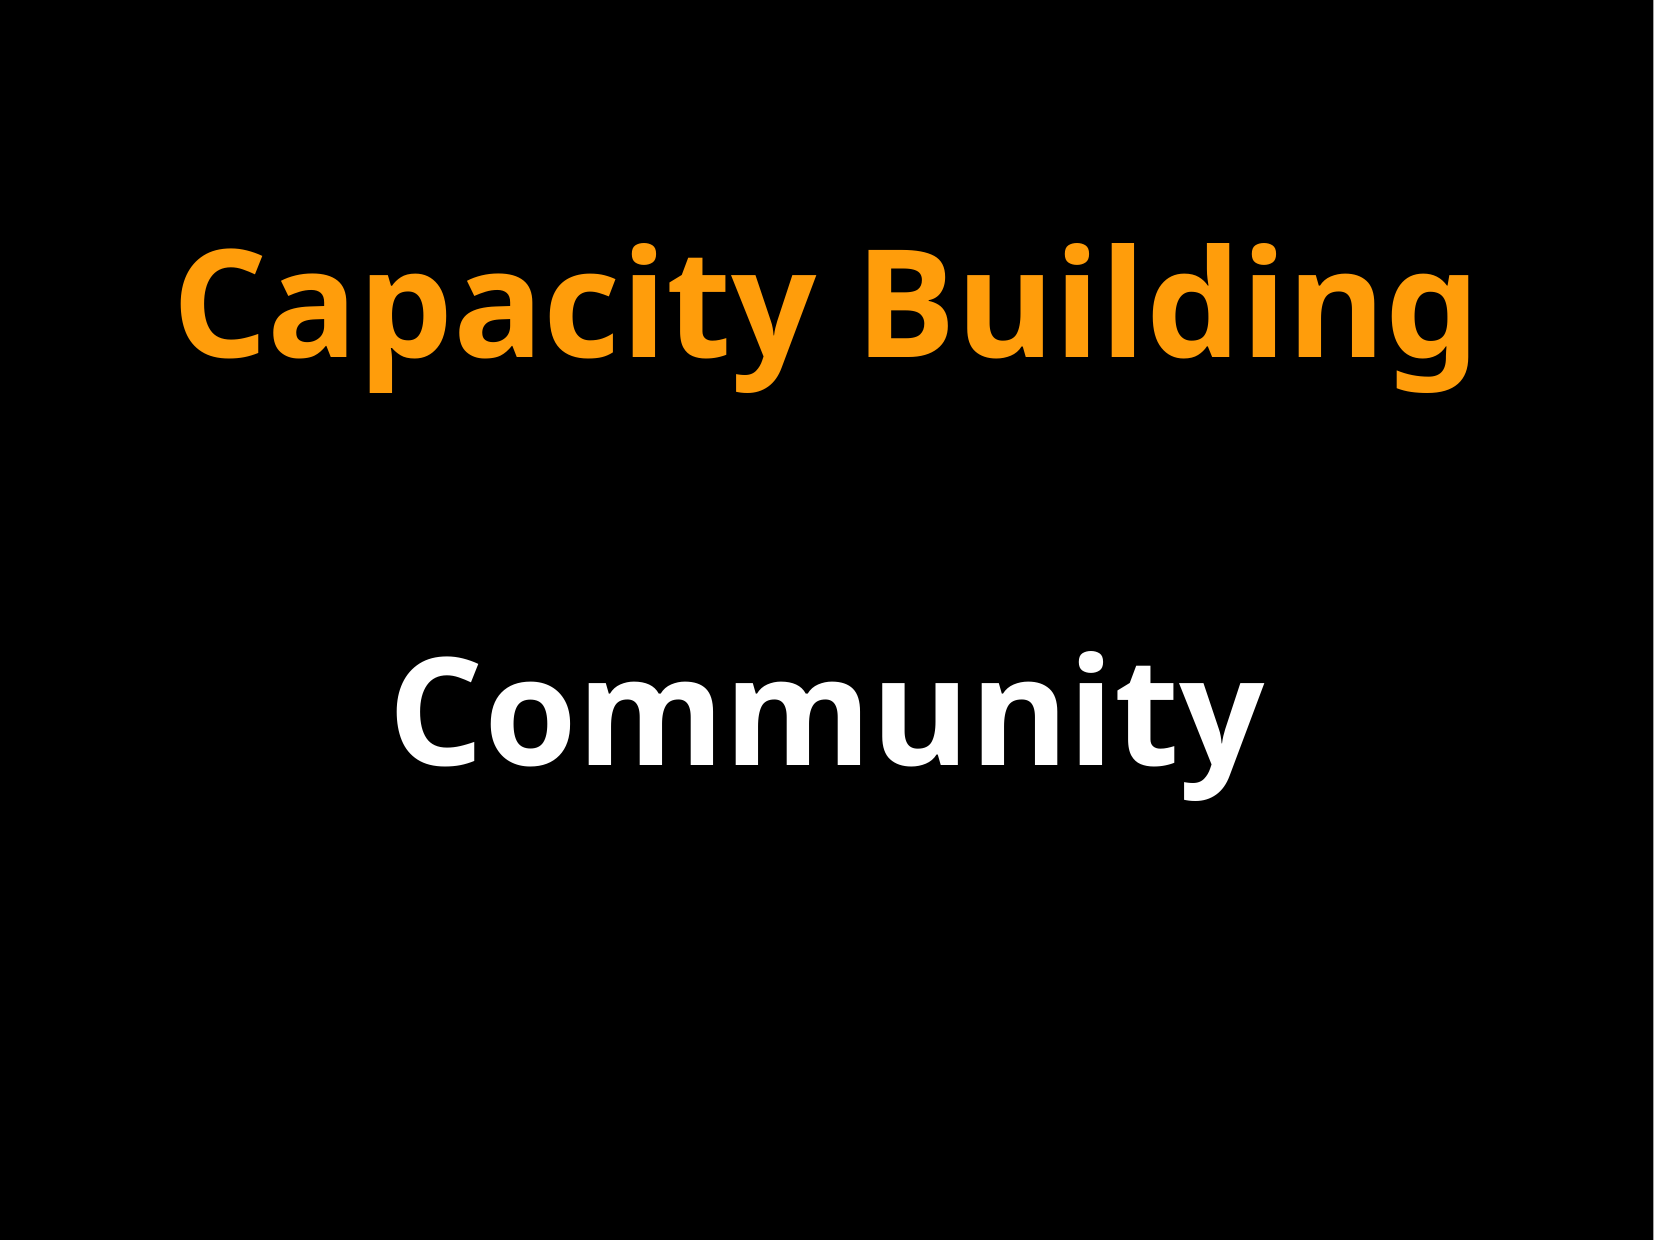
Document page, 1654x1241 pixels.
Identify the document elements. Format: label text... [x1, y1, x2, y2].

title Capacity Building Community [82, 59, 1571, 1152]
